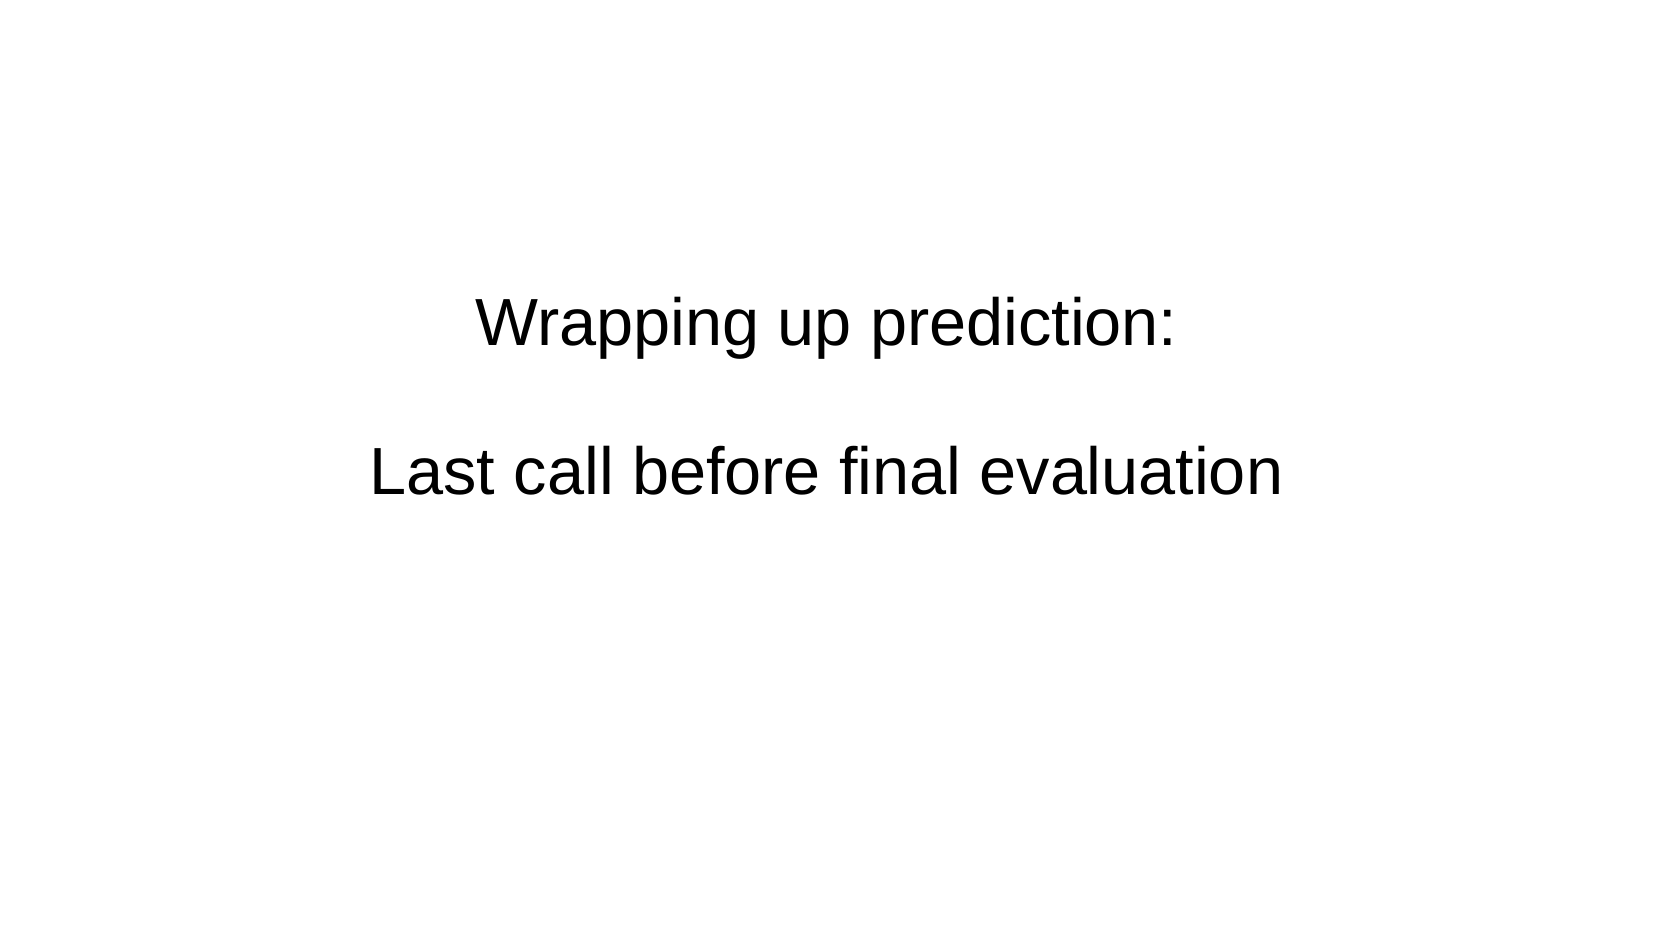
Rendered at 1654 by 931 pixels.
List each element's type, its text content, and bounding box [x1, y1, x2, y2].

subtitle Wrapping up prediction: Last call before final evaluation [82, 37, 1571, 757]
